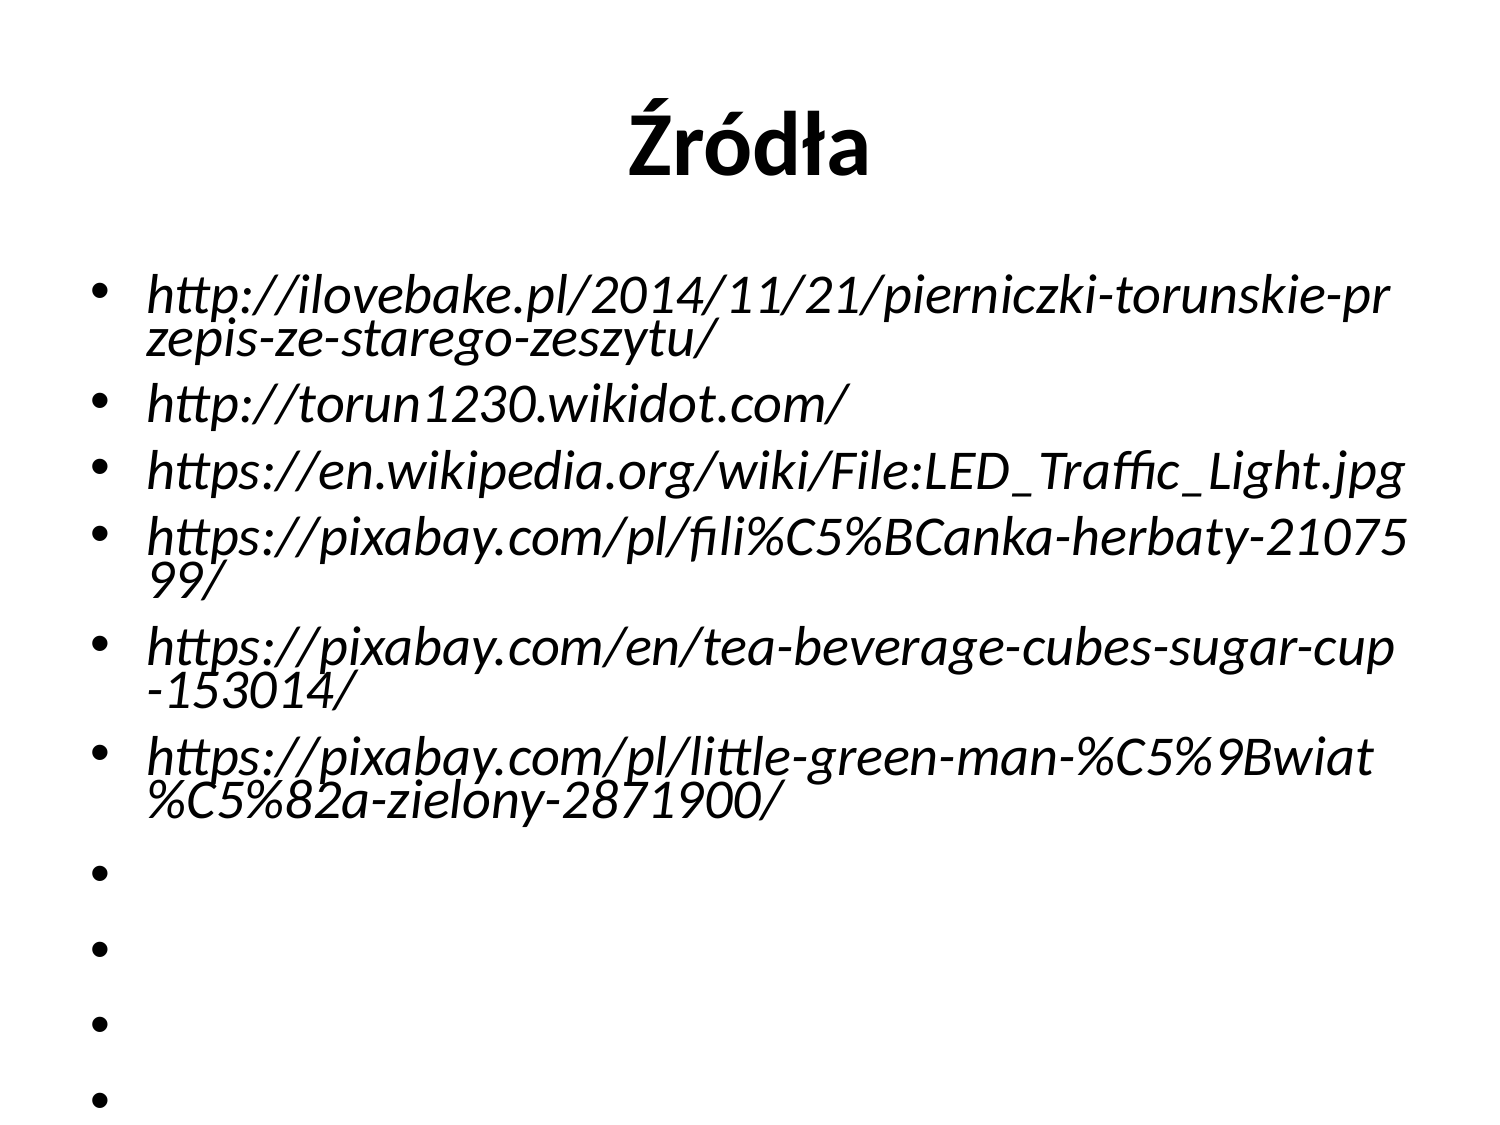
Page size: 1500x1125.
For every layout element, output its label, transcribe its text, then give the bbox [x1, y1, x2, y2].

list http://ilovebake.pl/2014/11/21/pierniczki-torunskie-przepis-ze-starego-zeszytu/ http://torun1230.wikidot.com/ https://en.wikipedia.org/wiki/File:LED_Traffic_Light.jpg https://pixabay.com/pl/fili%C5%BCanka-herbaty-2107599/ https://pixabay.com/en/tea-beverage-cubes-sugar-cup-153014/ https://pixabay.com/pl/little-green-man-%C5%9Bwiat%C5%82a-zielony-2871900/ [75, 262, 1426, 1005]
title Źródła [75, 45, 1426, 233]
